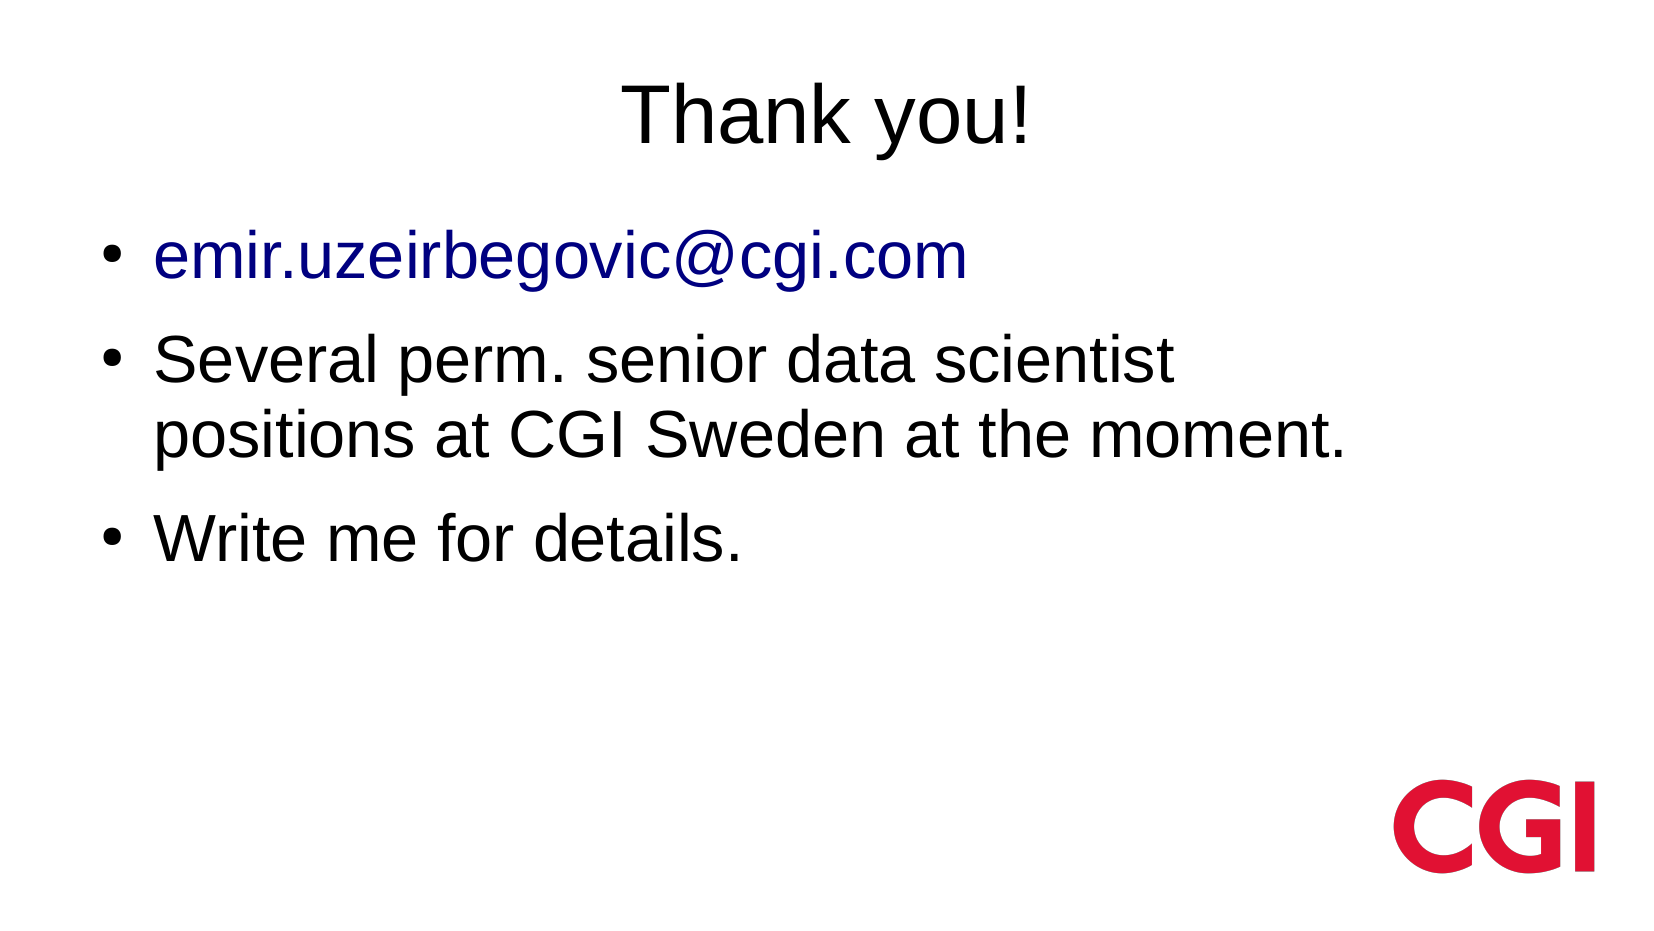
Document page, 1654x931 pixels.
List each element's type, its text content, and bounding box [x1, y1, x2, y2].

picture [1393, 779, 1595, 874]
list emir.uzeirbegovic@cgi.com Several perm. senior data scientist positions at CGI Sweden at the moment. Write me for details. [82, 217, 1406, 758]
title Thank you! [82, 37, 1571, 193]
